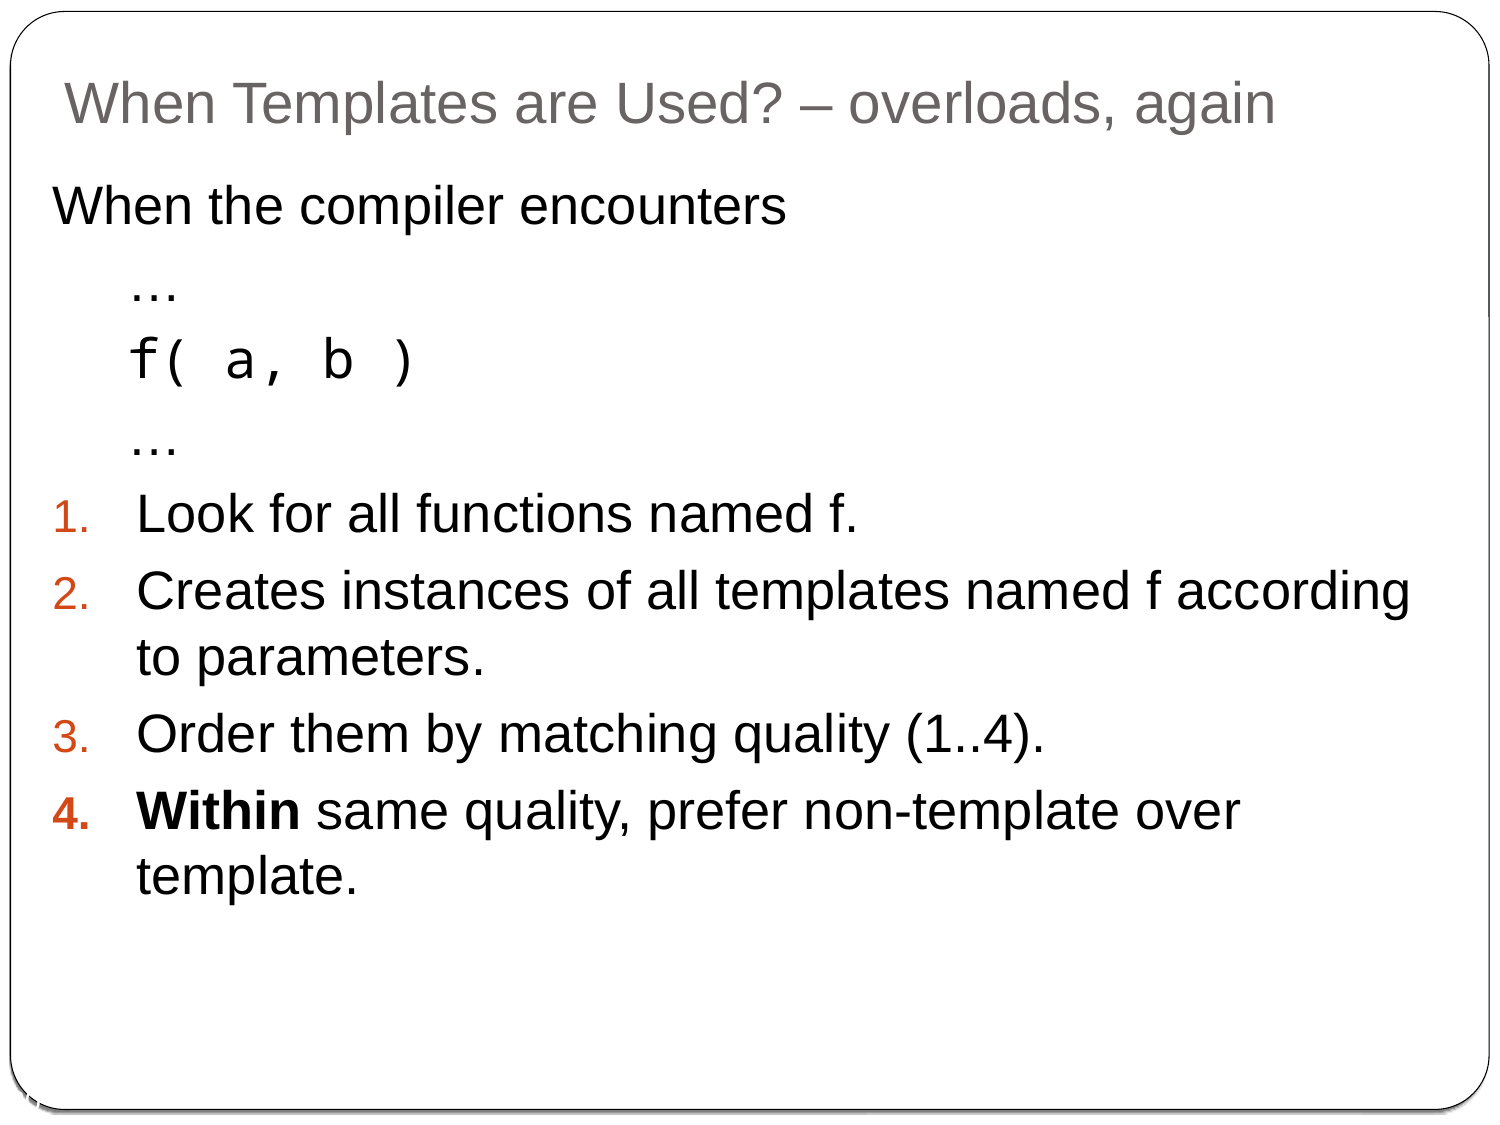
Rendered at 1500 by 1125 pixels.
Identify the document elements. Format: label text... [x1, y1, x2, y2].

title When Templates are Used? – overloads, again [50, 45, 1450, 150]
list When the compiler encounters … f( a, b ) … Look for all functions named f. Creates instances of all templates named f according to parameters. Order them by matching quality (1..4). Within same quality, prefer non-template over template. [37, 162, 1463, 1088]
slide_number <number> [0, 1074, 50, 1125]
